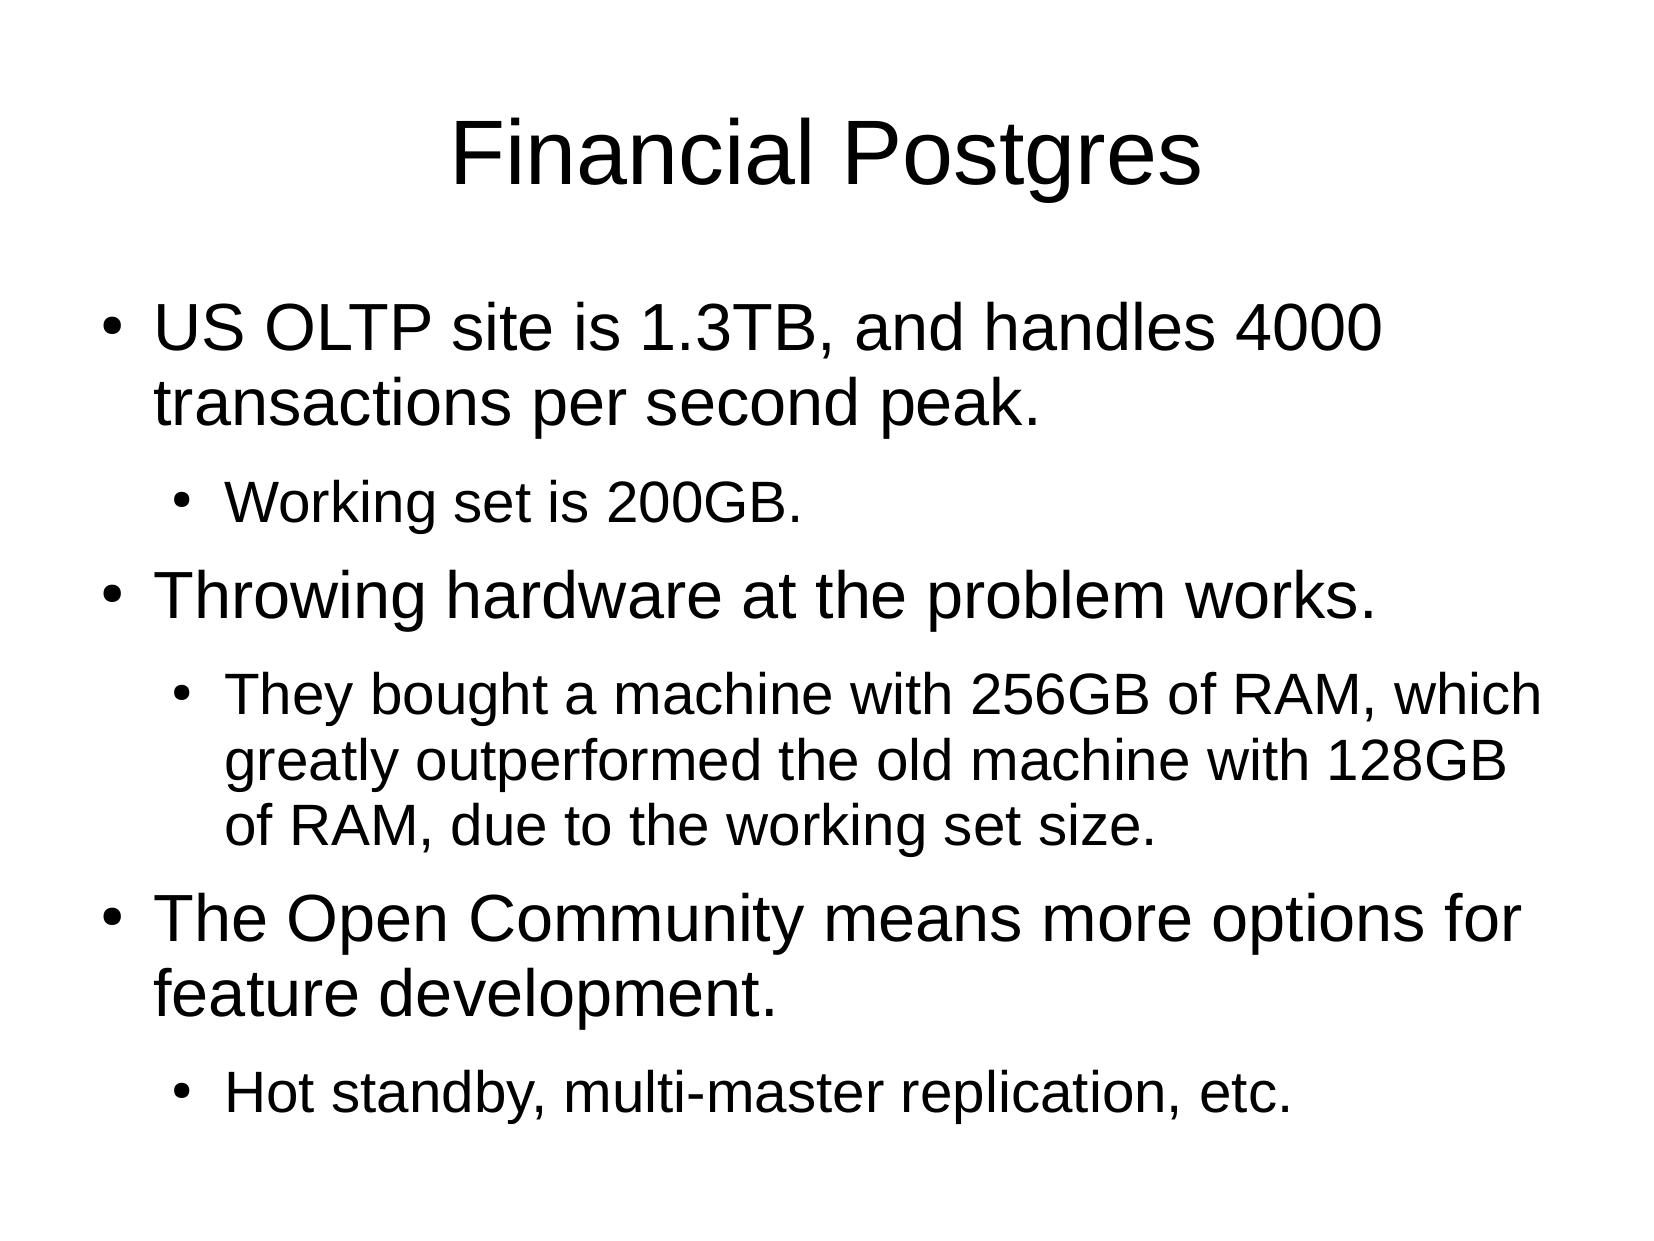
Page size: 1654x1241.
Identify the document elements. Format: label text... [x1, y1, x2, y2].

title Financial Postgres [82, 56, 1571, 250]
list US OLTP site is 1.3TB, and handles 4000 transactions per second peak. Working set is 200GB. Throwing hardware at the problem works. They bought a machine with 256GB of RAM, which greatly outperformed the old machine with 128GB of RAM, due to the working set size. The Open Community means more options for feature development. Hot standby, multi-master replication, etc. [82, 290, 1571, 1211]
